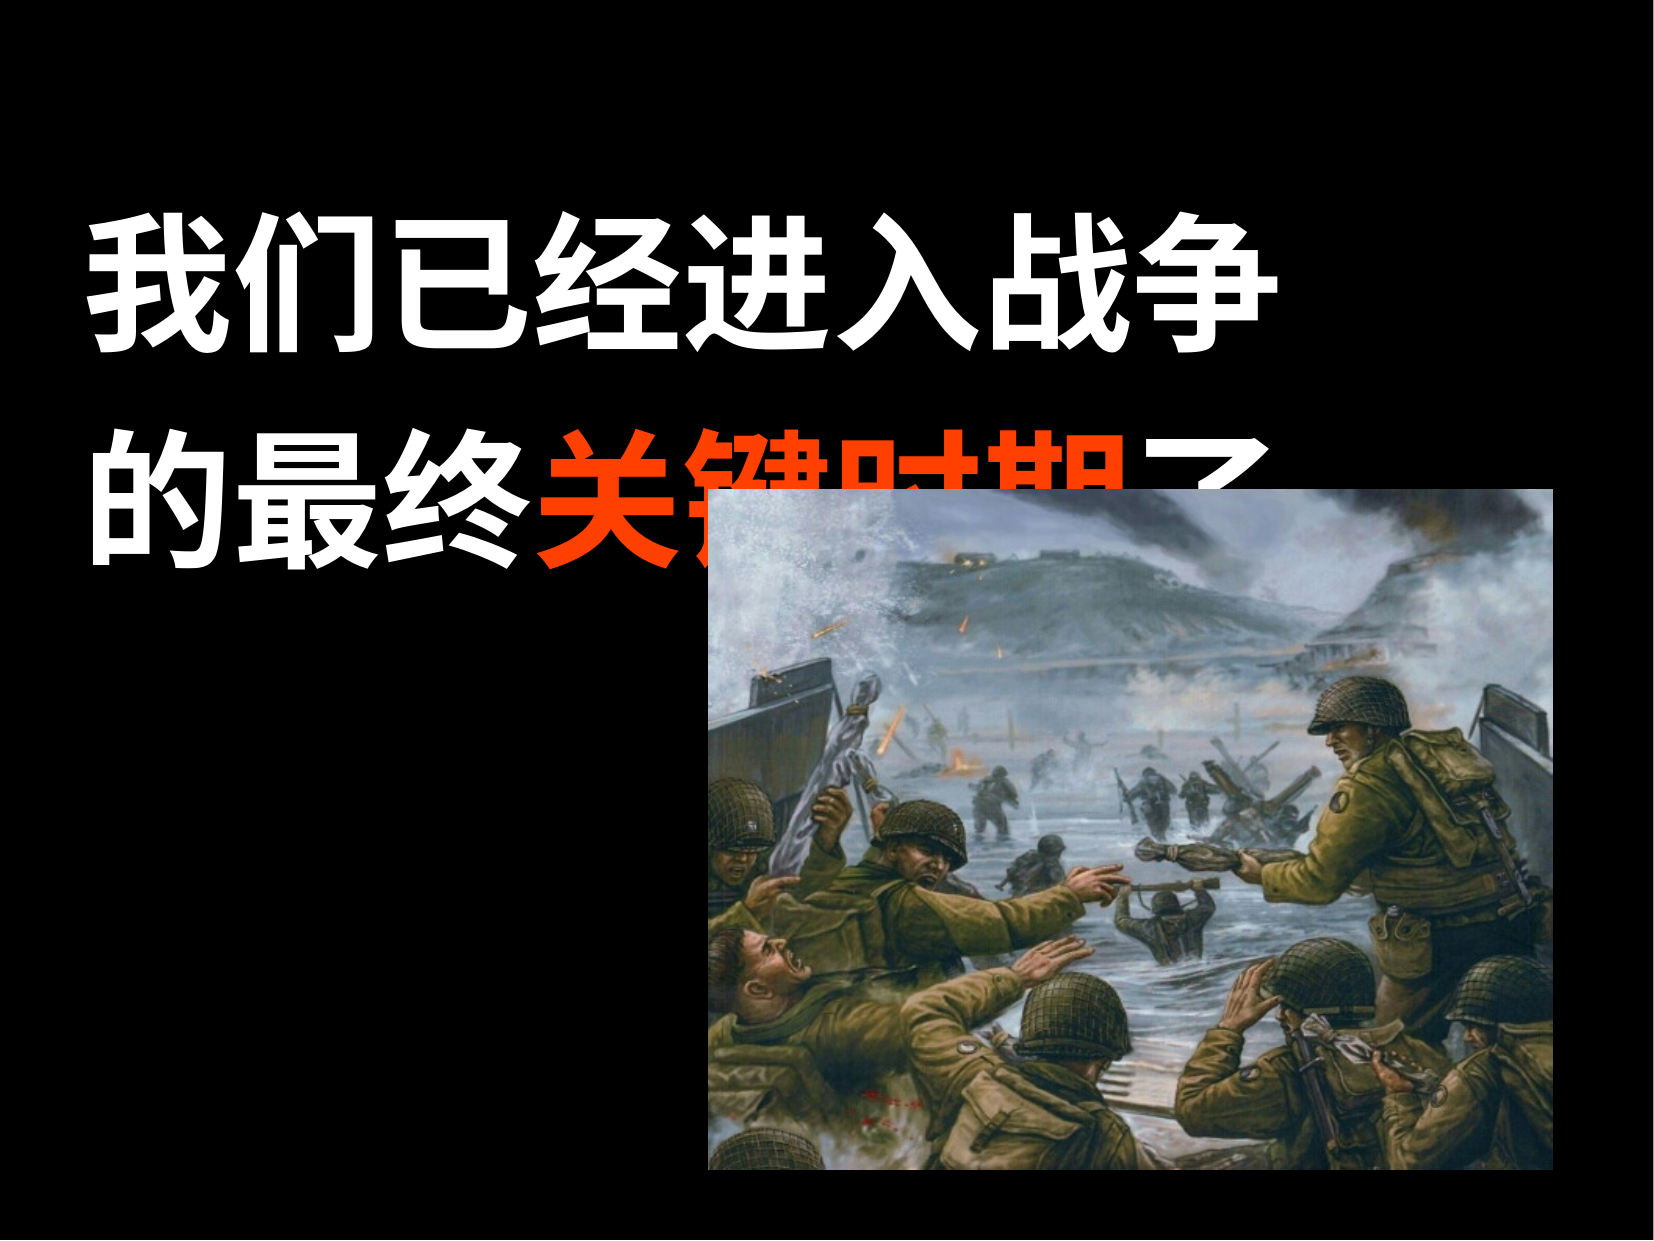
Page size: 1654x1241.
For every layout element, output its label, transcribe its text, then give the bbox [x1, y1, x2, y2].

picture [708, 489, 1553, 1170]
subtitle 我们已经进入战争的最终关键时期了 [76, 165, 1288, 308]
